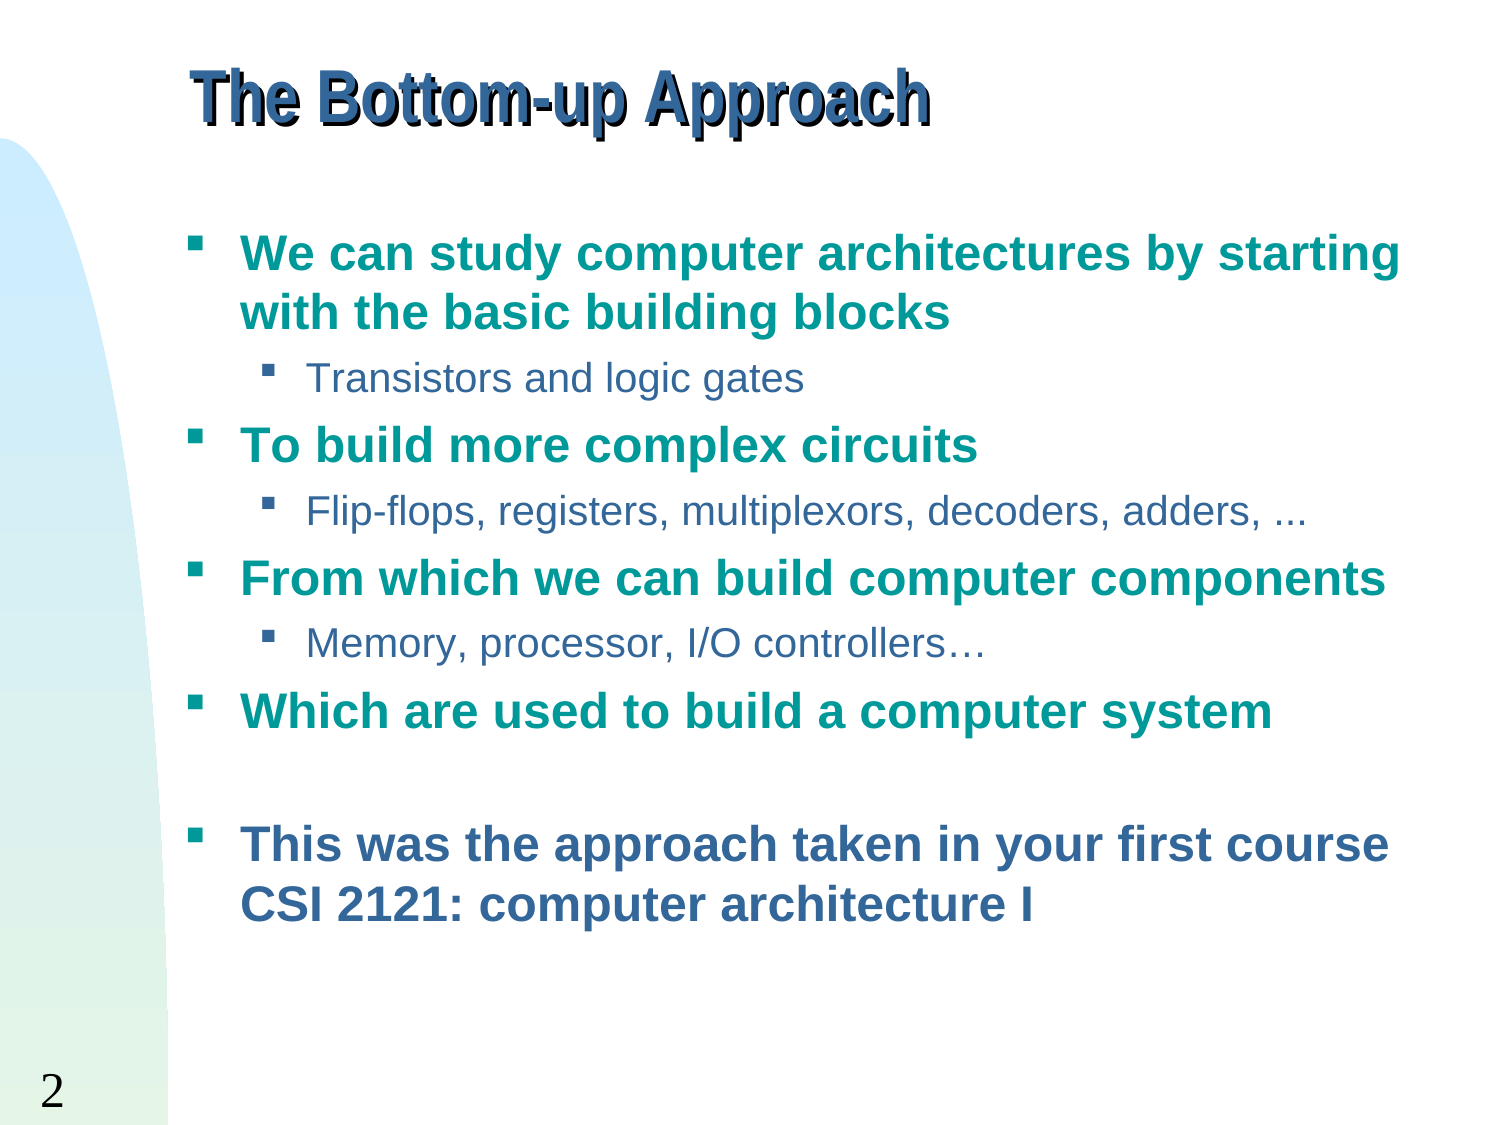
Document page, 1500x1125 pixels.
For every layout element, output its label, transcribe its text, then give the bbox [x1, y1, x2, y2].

title The Bottom-up Approach [174, 24, 1469, 183]
list We can study computer architectures by starting with the basic building blocks Transistors and logic gates To build more complex circuits Flip-flops, registers, multiplexors, decoders, adders, ... From which we can build computer components Memory, processor, I/O controllers… Which are used to build a computer system This was the approach taken in your first course CSI 2121: computer architecture I [168, 212, 1463, 1025]
